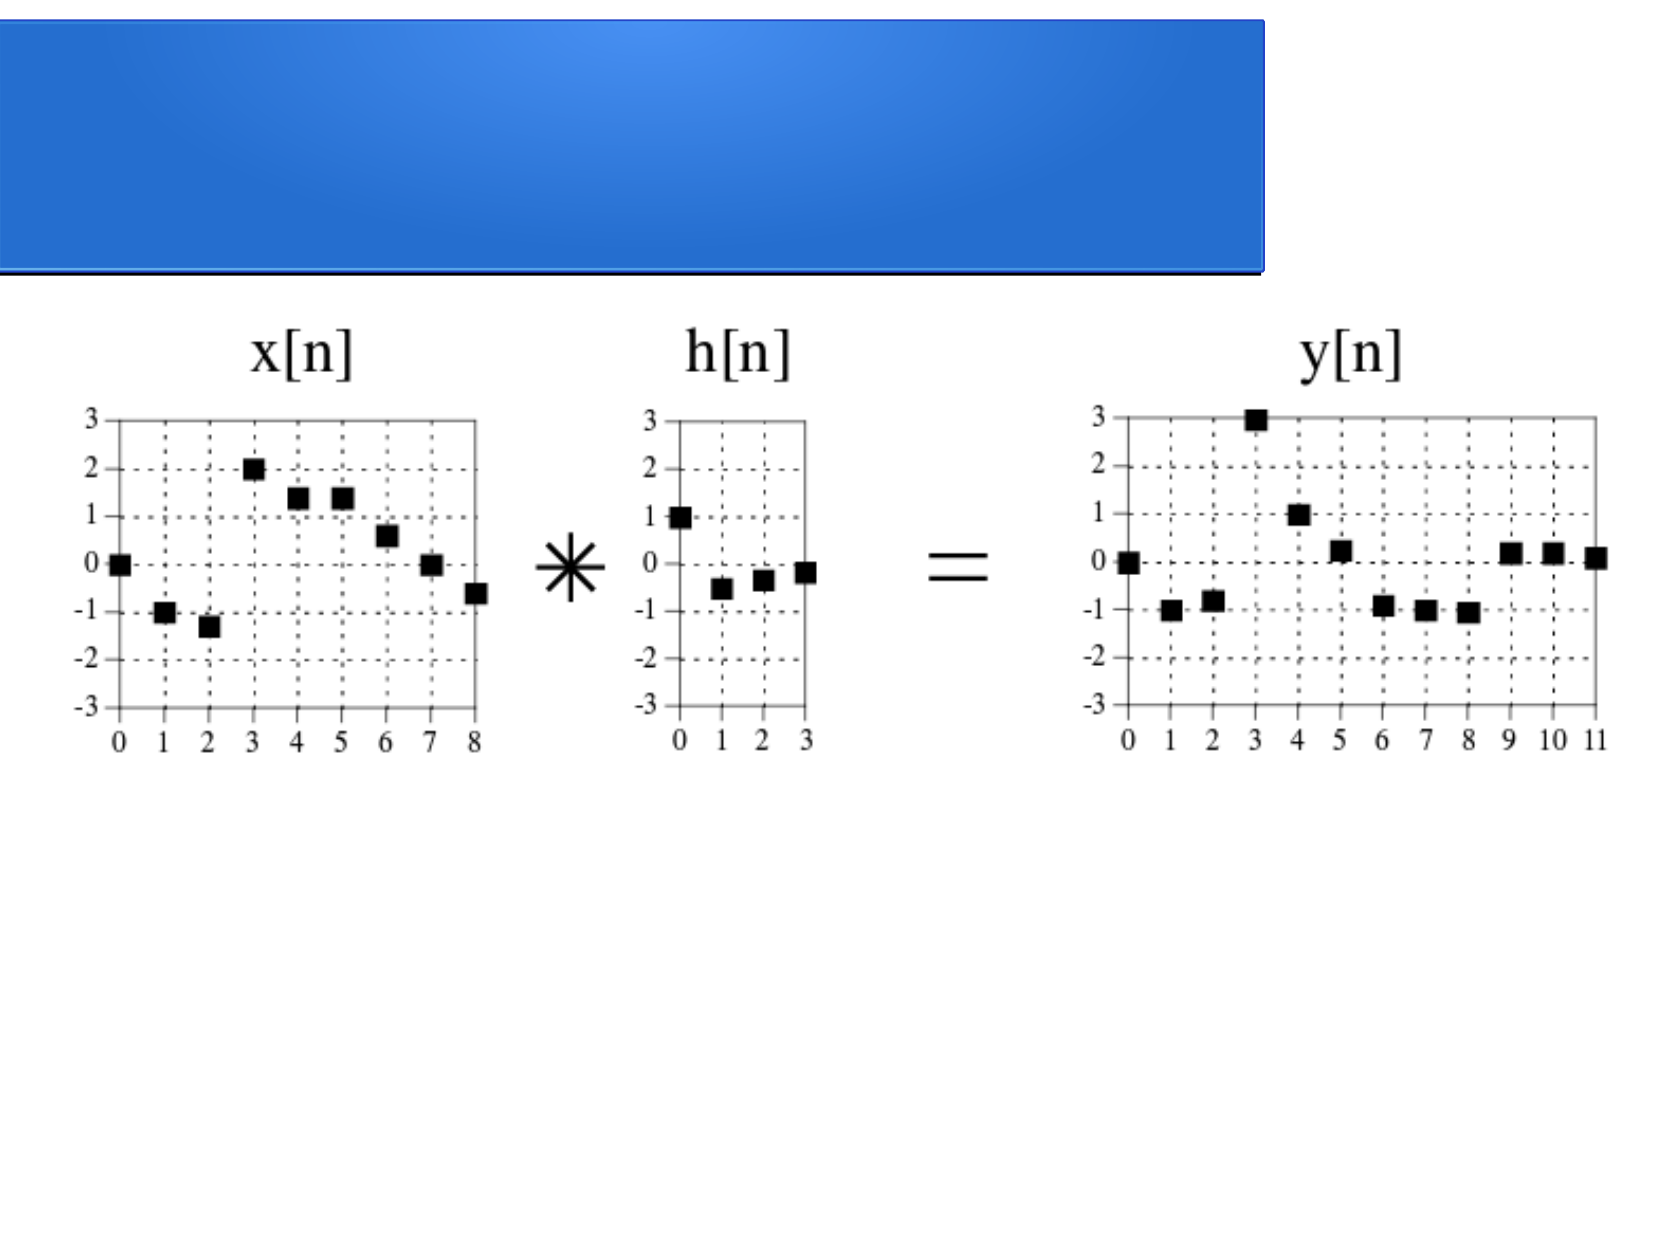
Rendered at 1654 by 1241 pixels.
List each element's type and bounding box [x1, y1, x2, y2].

picture [30, 300, 1640, 796]
